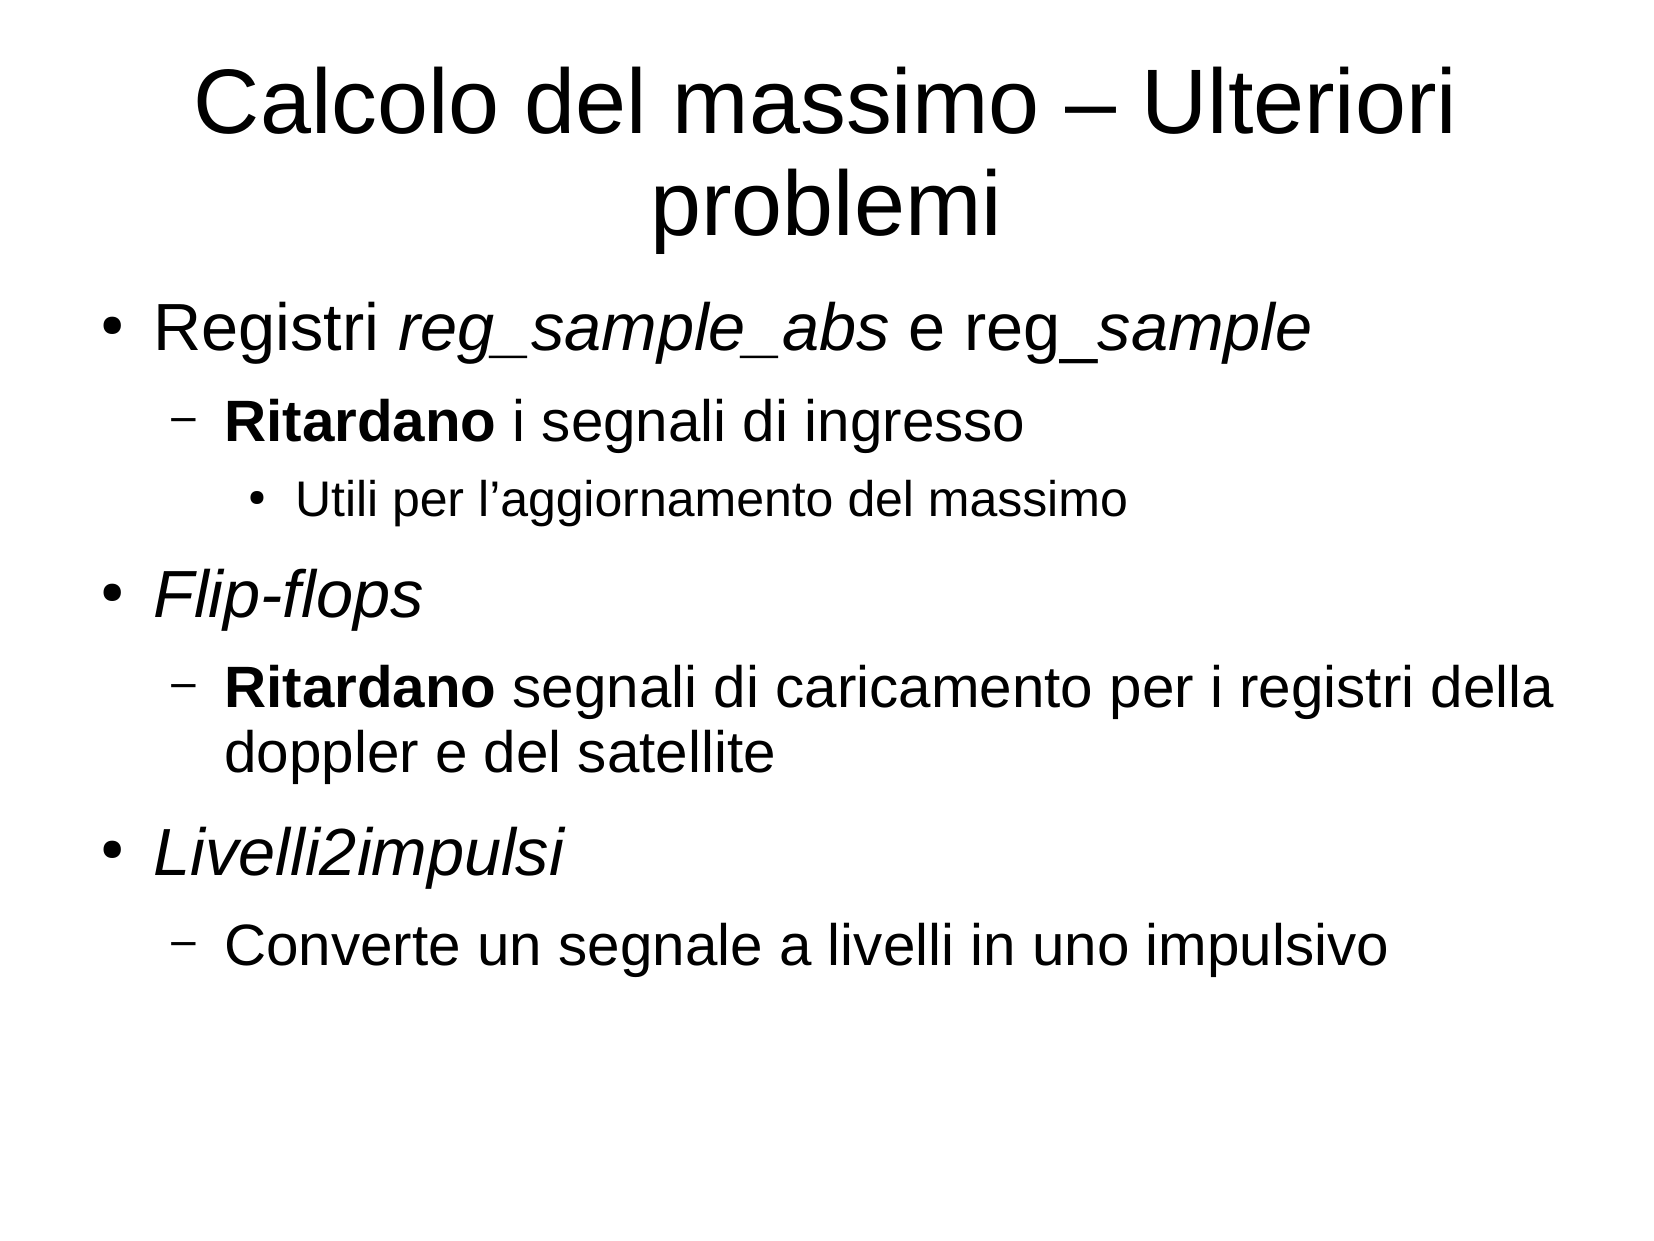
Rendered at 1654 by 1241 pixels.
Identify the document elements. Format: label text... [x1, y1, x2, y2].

list Registri reg_sample_abs e reg_sample Ritardano i segnali di ingresso Utili per l’aggiornamento del massimo Flip-flops Ritardano segnali di caricamento per i registri della doppler e del satellite Livelli2impulsi Converte un segnale a livelli in uno impulsivo [82, 290, 1571, 1010]
title Calcolo del massimo – Ulteriori problemi [82, 49, 1571, 257]
